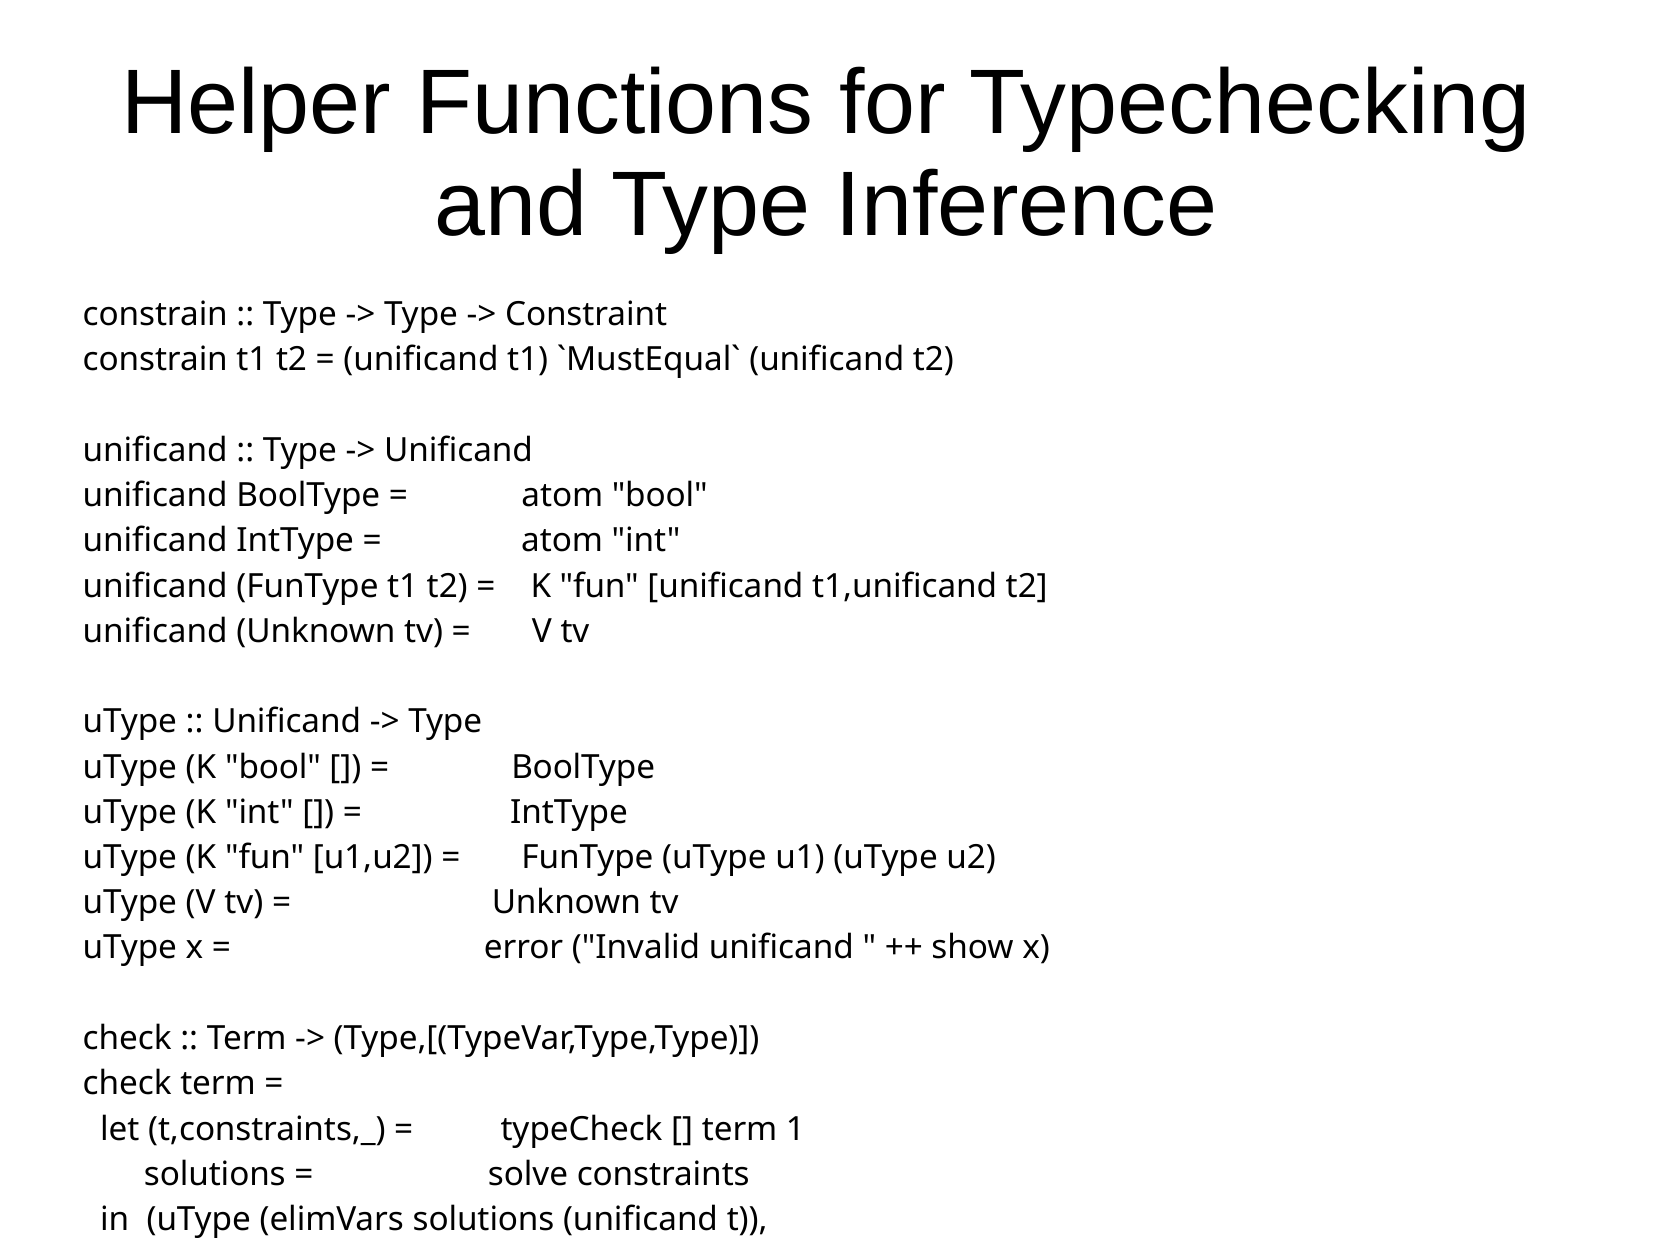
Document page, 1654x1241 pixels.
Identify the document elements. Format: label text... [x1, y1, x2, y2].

list constrain :: Type -> Type -> Constraint constrain t1 t2 = (unificand t1) `MustEqual` (unificand t2) unificand :: Type -> Unificand unificand BoolType = atom "bool" unificand IntType = atom "int" unificand (FunType t1 t2) = K "fun" [unificand t1,unificand t2] unificand (Unknown tv) = V tv uType :: Unificand -> Type uType (K "bool" []) = BoolType uType (K "int" []) = IntType uType (K "fun" [u1,u2]) = FunType (uType u1) (uType u2) uType (V tv) = Unknown tv uType x = error ("Invalid unificand " ++ show x) check :: Term -> (Type,[(TypeVar,Type,Type)]) check term = let (t,constraints,_) = typeCheck [] term 1 solutions = solve constraints in (uType (elimVars solutions (unificand t)), map (\(tv,u) -> (tv,uType u,uType (elimVars solutions u))) solutions) [82, 290, 1571, 1177]
title Helper Functions for Typechecking and Type Inference [82, 49, 1571, 257]
